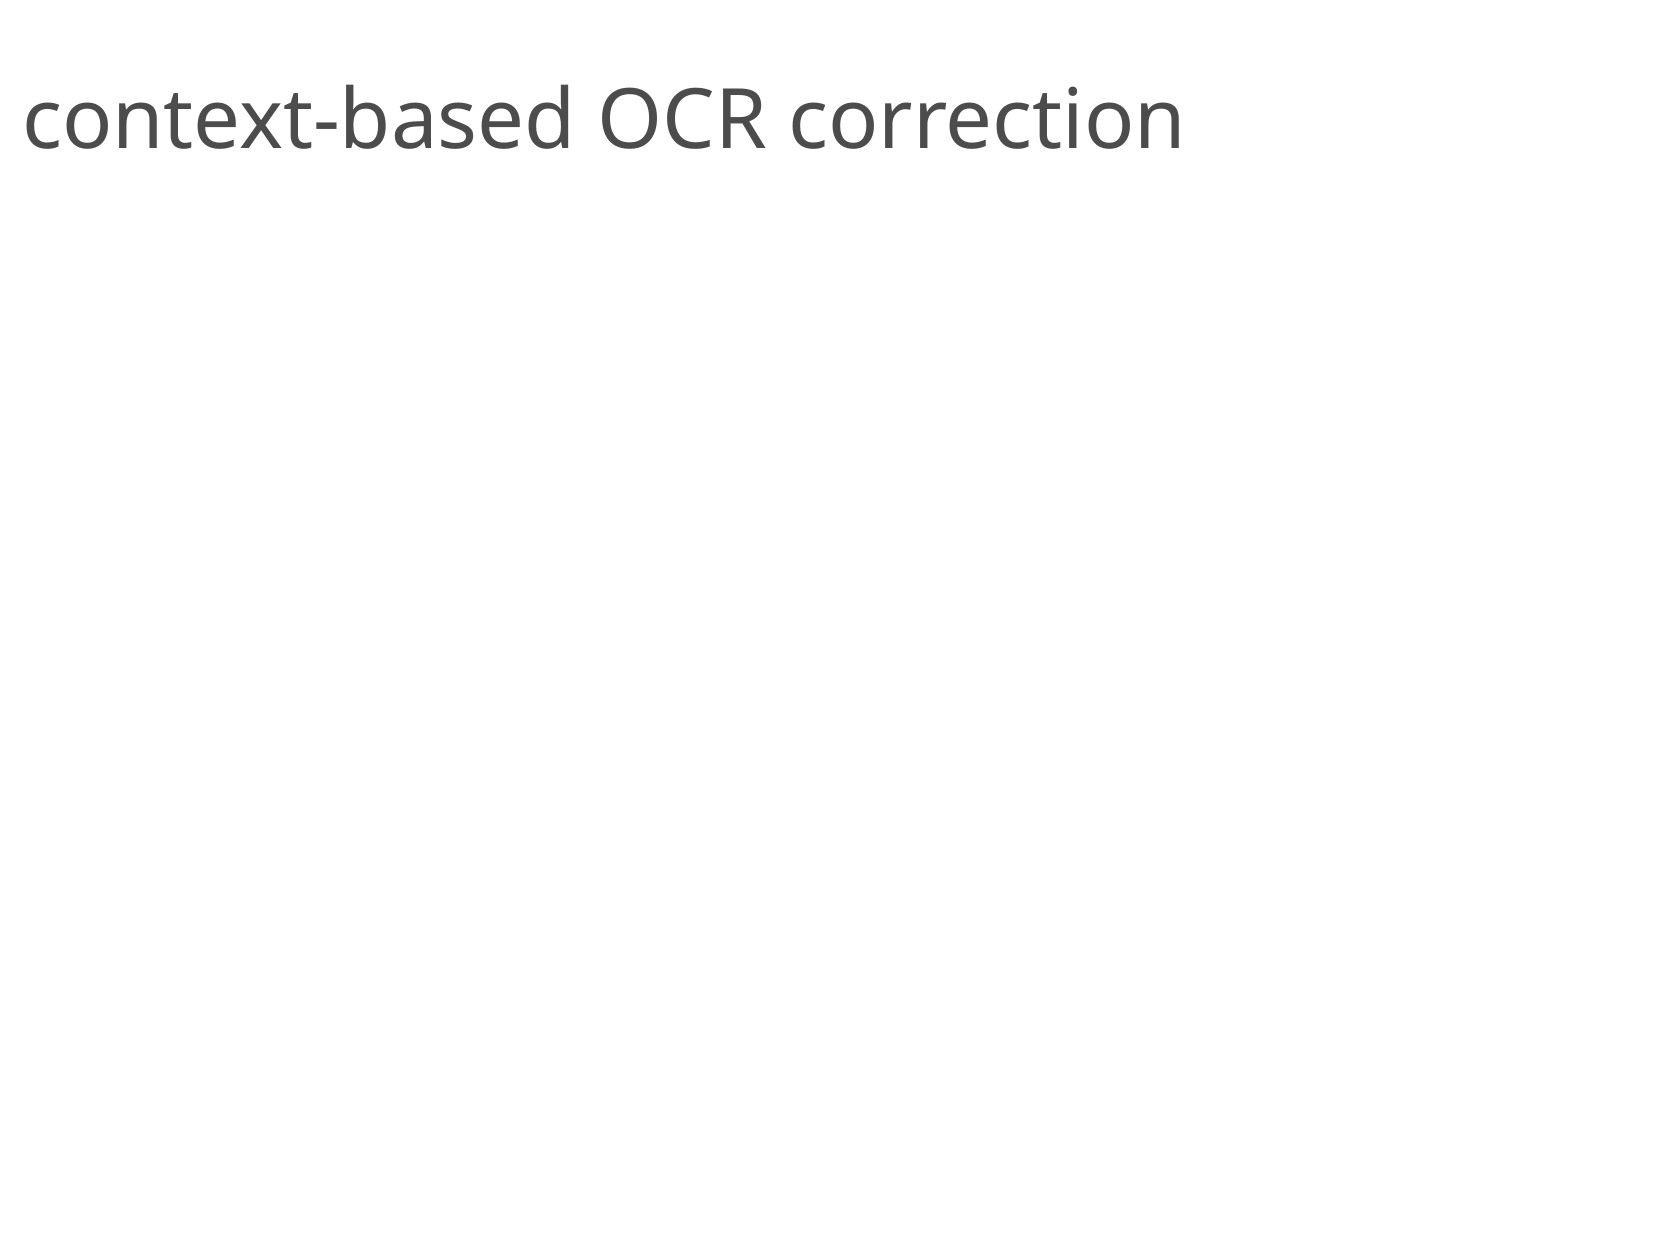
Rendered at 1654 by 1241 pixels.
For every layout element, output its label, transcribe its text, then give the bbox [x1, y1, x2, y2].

title context-based OCR correction [22, 26, 1654, 205]
